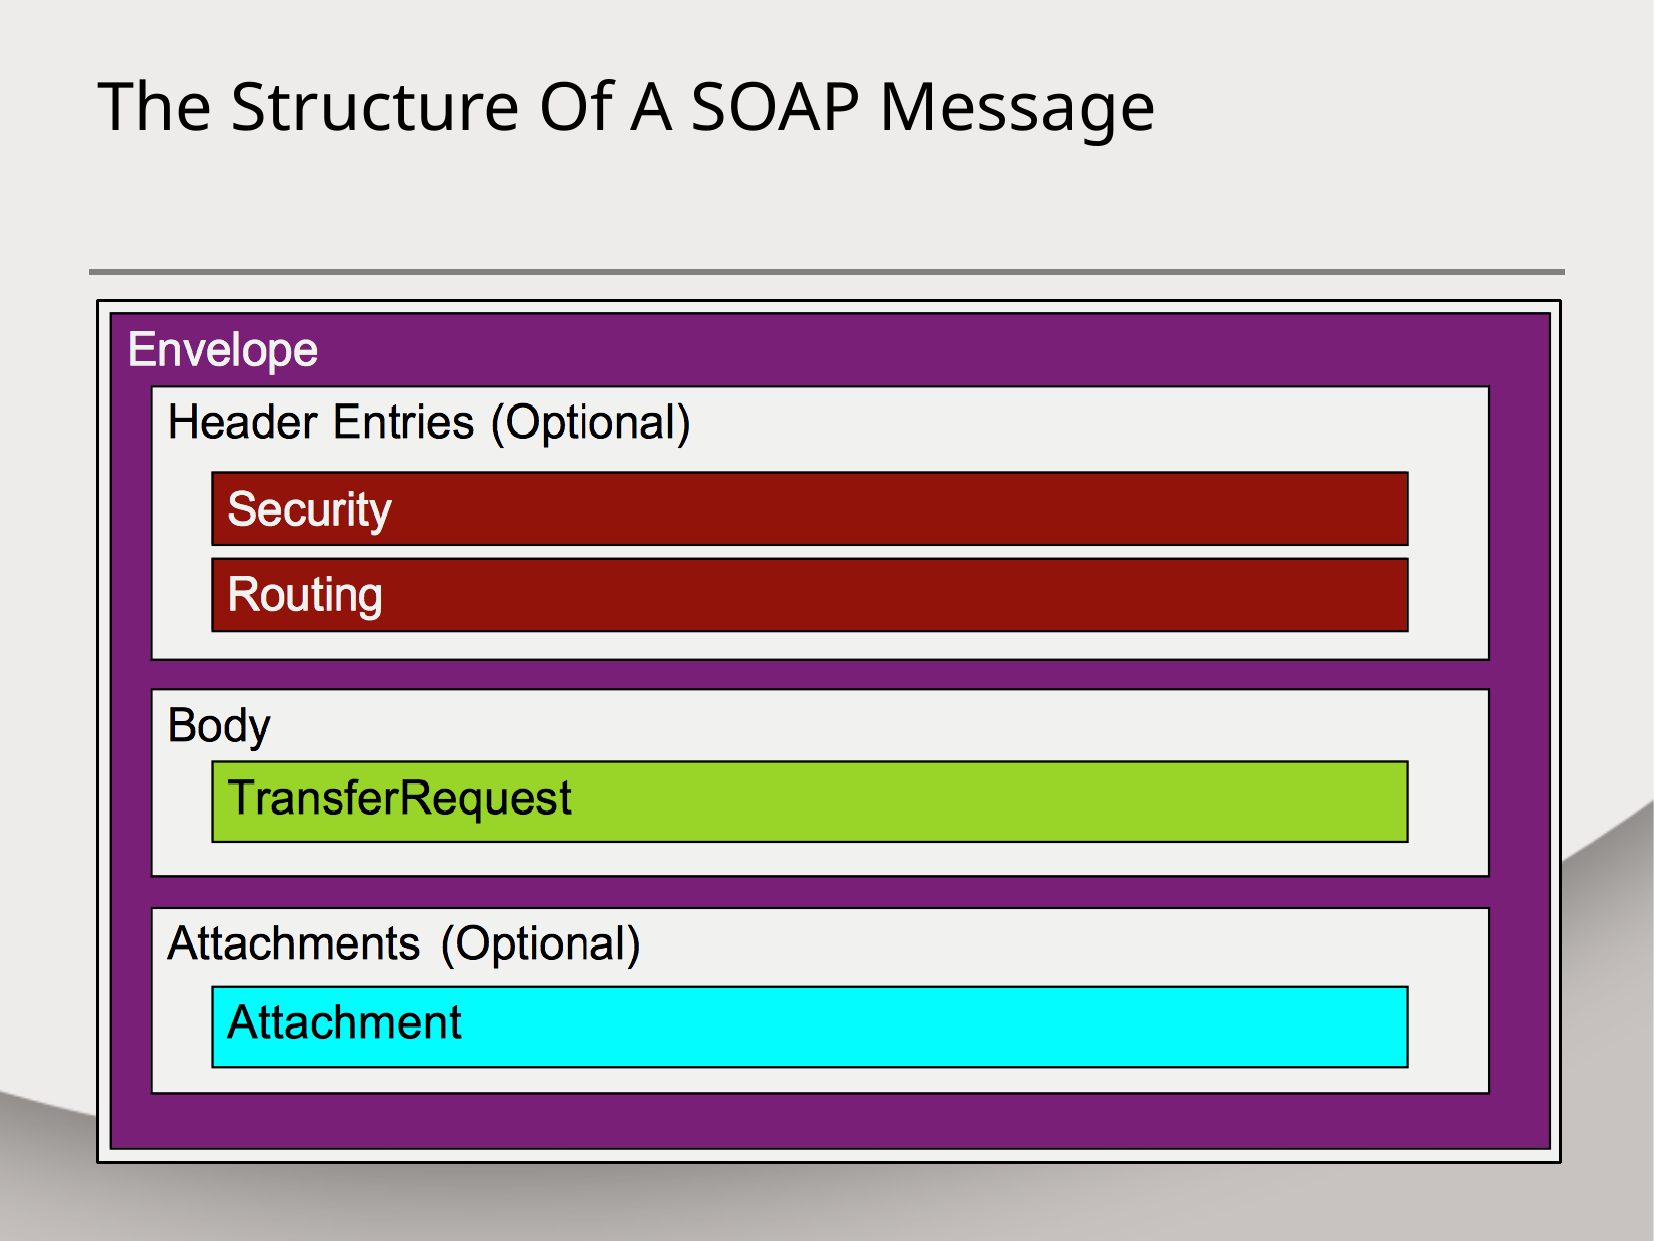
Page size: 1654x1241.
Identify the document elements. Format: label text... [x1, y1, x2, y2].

picture [0, 0, 1654, 1241]
title The Structure Of A SOAP Message [97, 75, 1561, 226]
